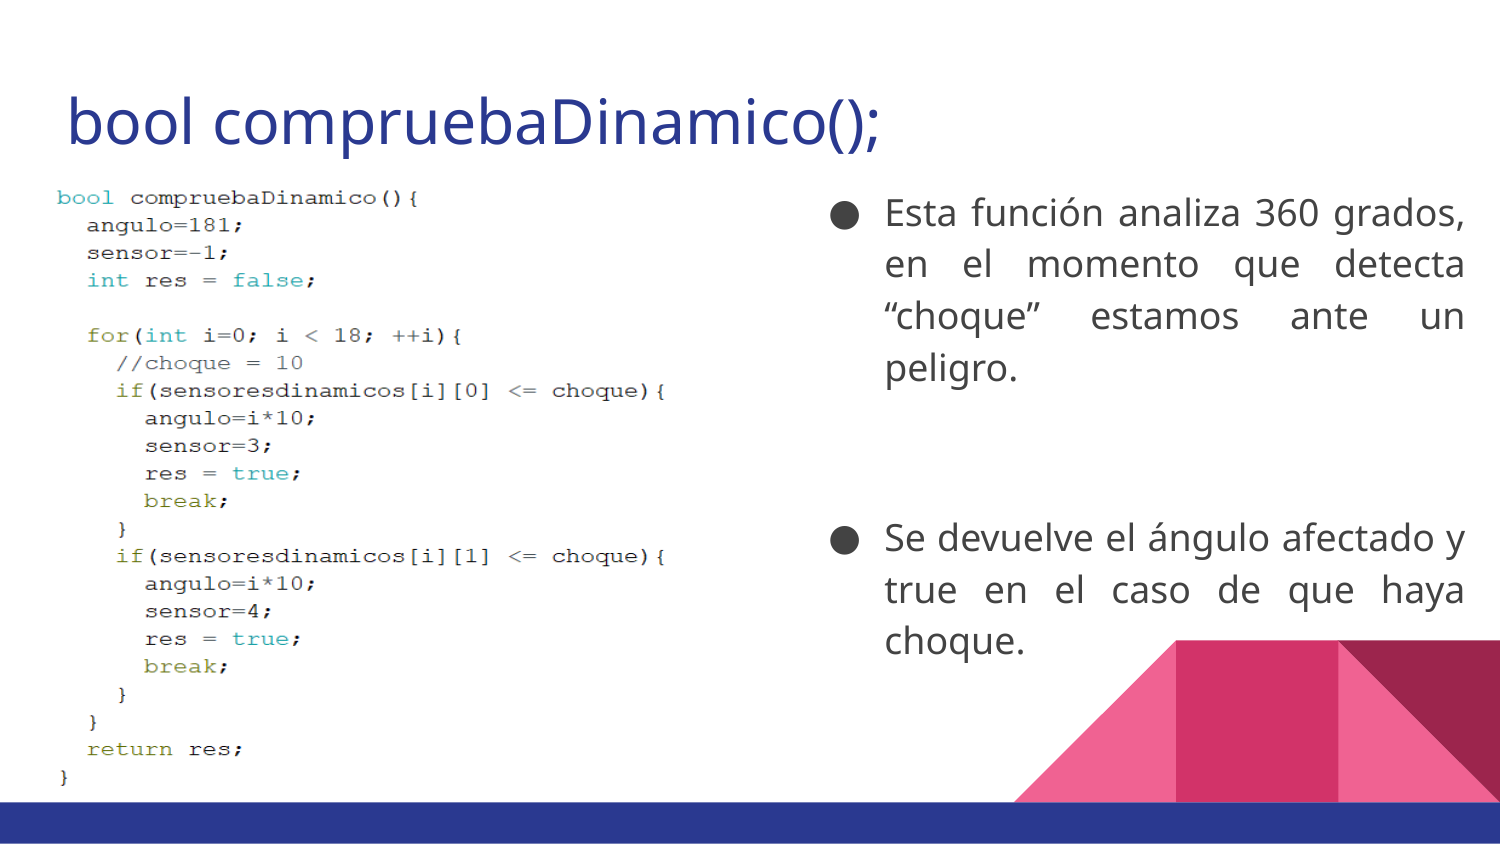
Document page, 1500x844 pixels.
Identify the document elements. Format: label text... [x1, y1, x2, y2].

picture [51, 166, 795, 794]
title bool compruebaDinamico(); [51, 67, 1449, 166]
list Esta función analiza 360 grados, en el momento que detecta “choque” estamos ante un peligro. Se devuelve el ángulo afectado y true en el caso de que haya choque. [795, 166, 1482, 760]
